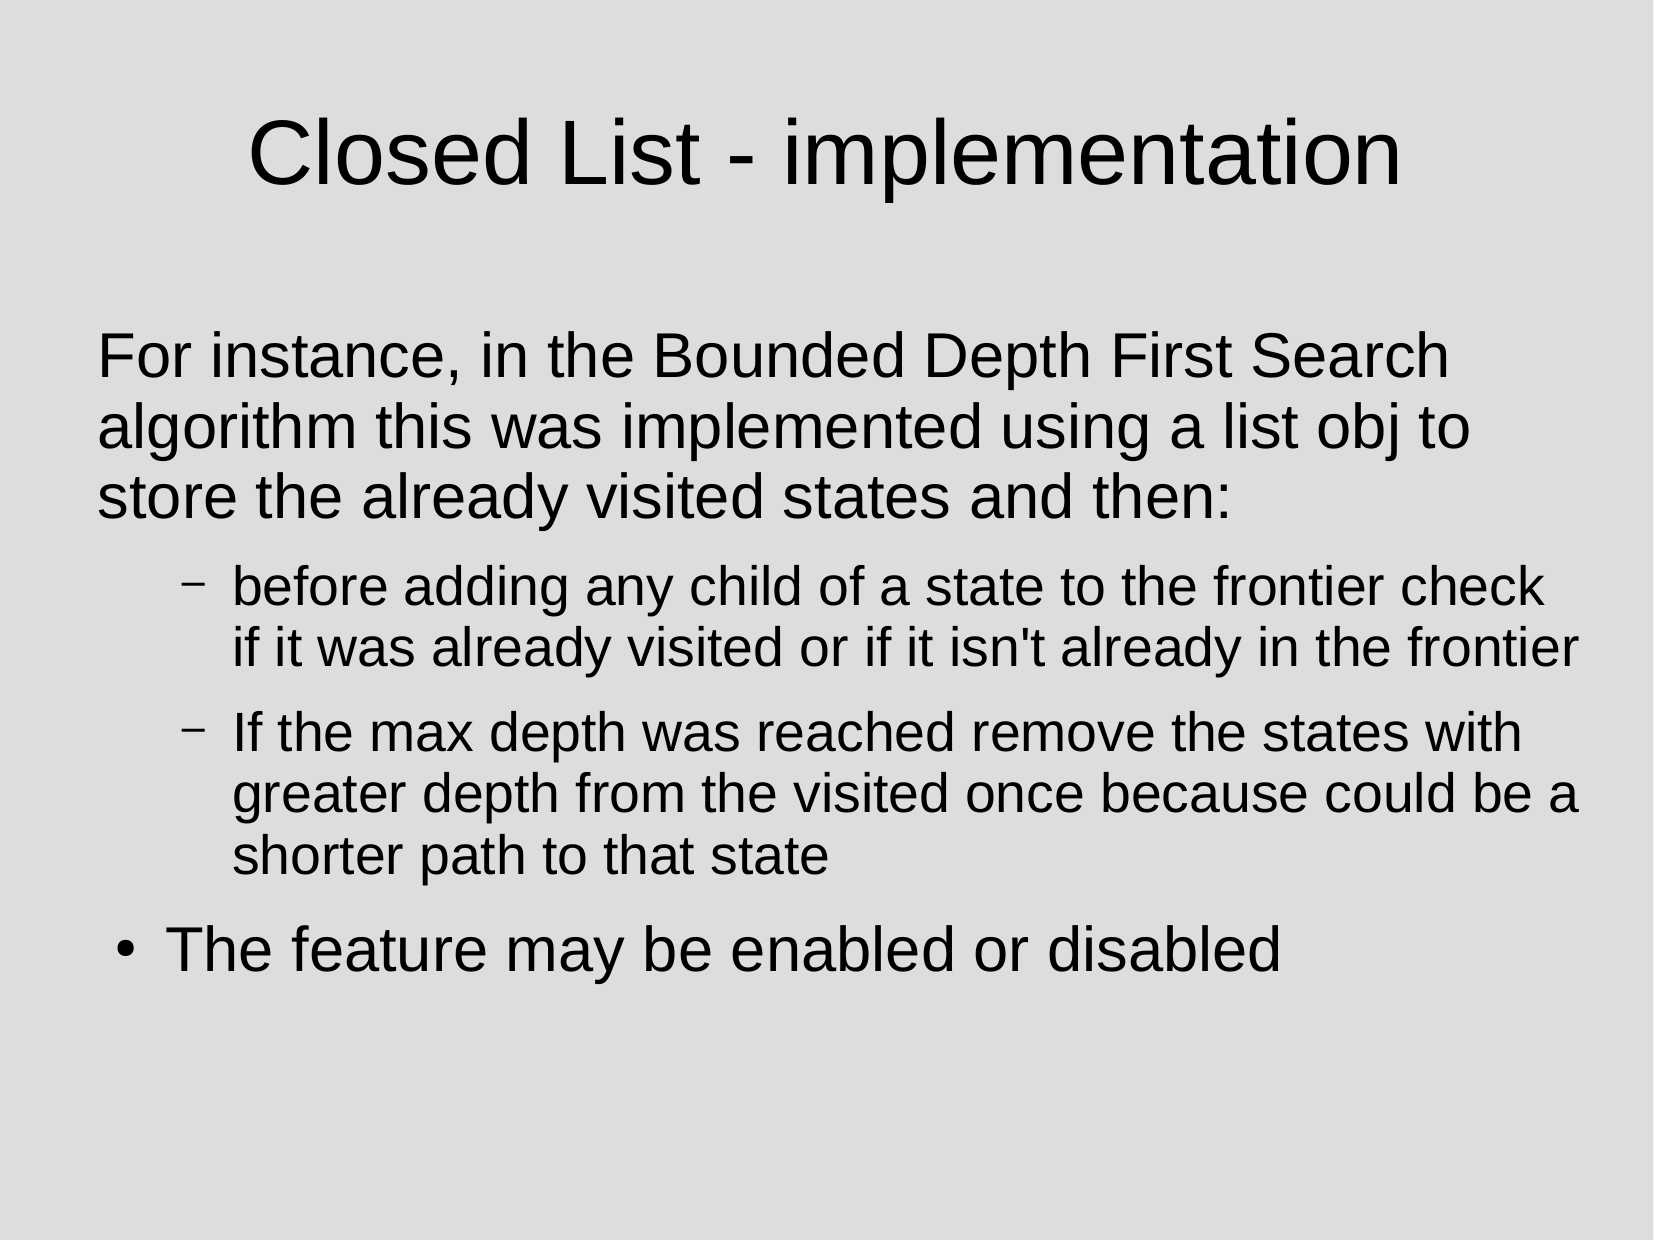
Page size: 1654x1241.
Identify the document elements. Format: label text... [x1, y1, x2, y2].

list For instance, in the Bounded Depth First Search algorithm this was implemented using a list obj to store the already visited states and then: before adding any child of a state to the frontier check if it was already visited or if it isn't already in the frontier If the max depth was reached remove the states with greater depth from the visited once because could be a shorter path to that state The feature may be enabled or disabled [97, 320, 1586, 1040]
title Closed List - implementation [82, 49, 1571, 257]
